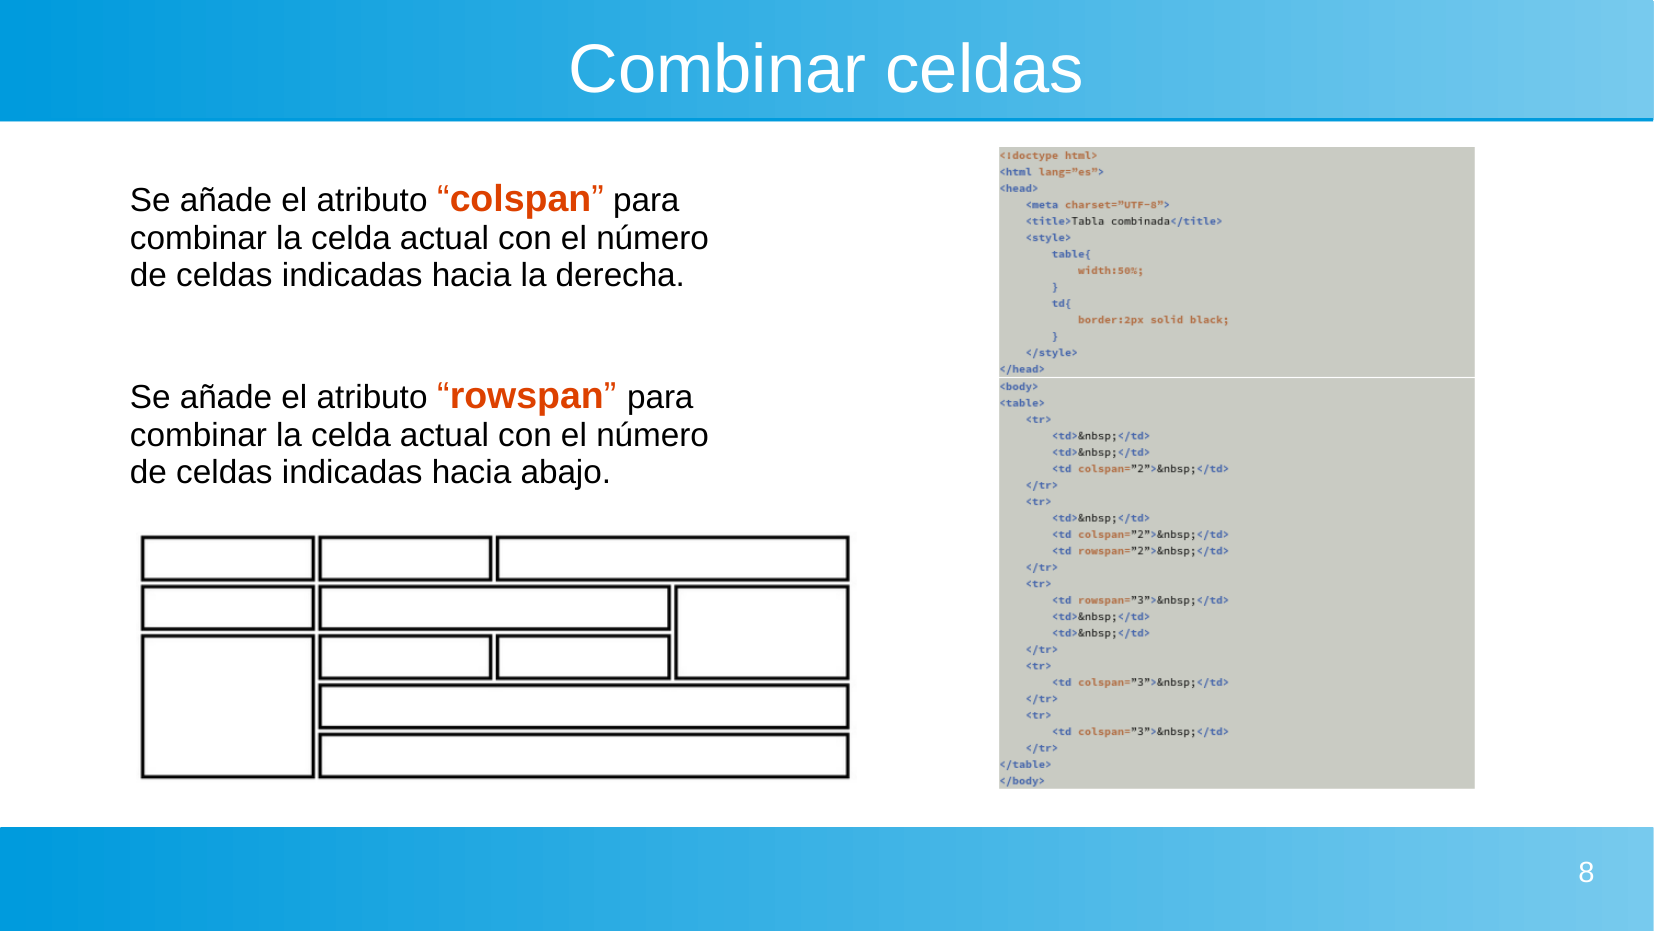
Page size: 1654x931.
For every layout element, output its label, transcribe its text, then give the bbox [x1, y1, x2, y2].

title Combinar celdas [59, 29, 1595, 108]
list Se añade el atributo “colspan” para combinar la celda actual con el número de celdas indicadas hacia la derecha. Se añade el atributo “rowspan” para combinar la celda actual con el número de celdas indicadas hacia abajo. [59, 177, 739, 650]
picture [997, 147, 1477, 791]
picture [136, 531, 857, 784]
